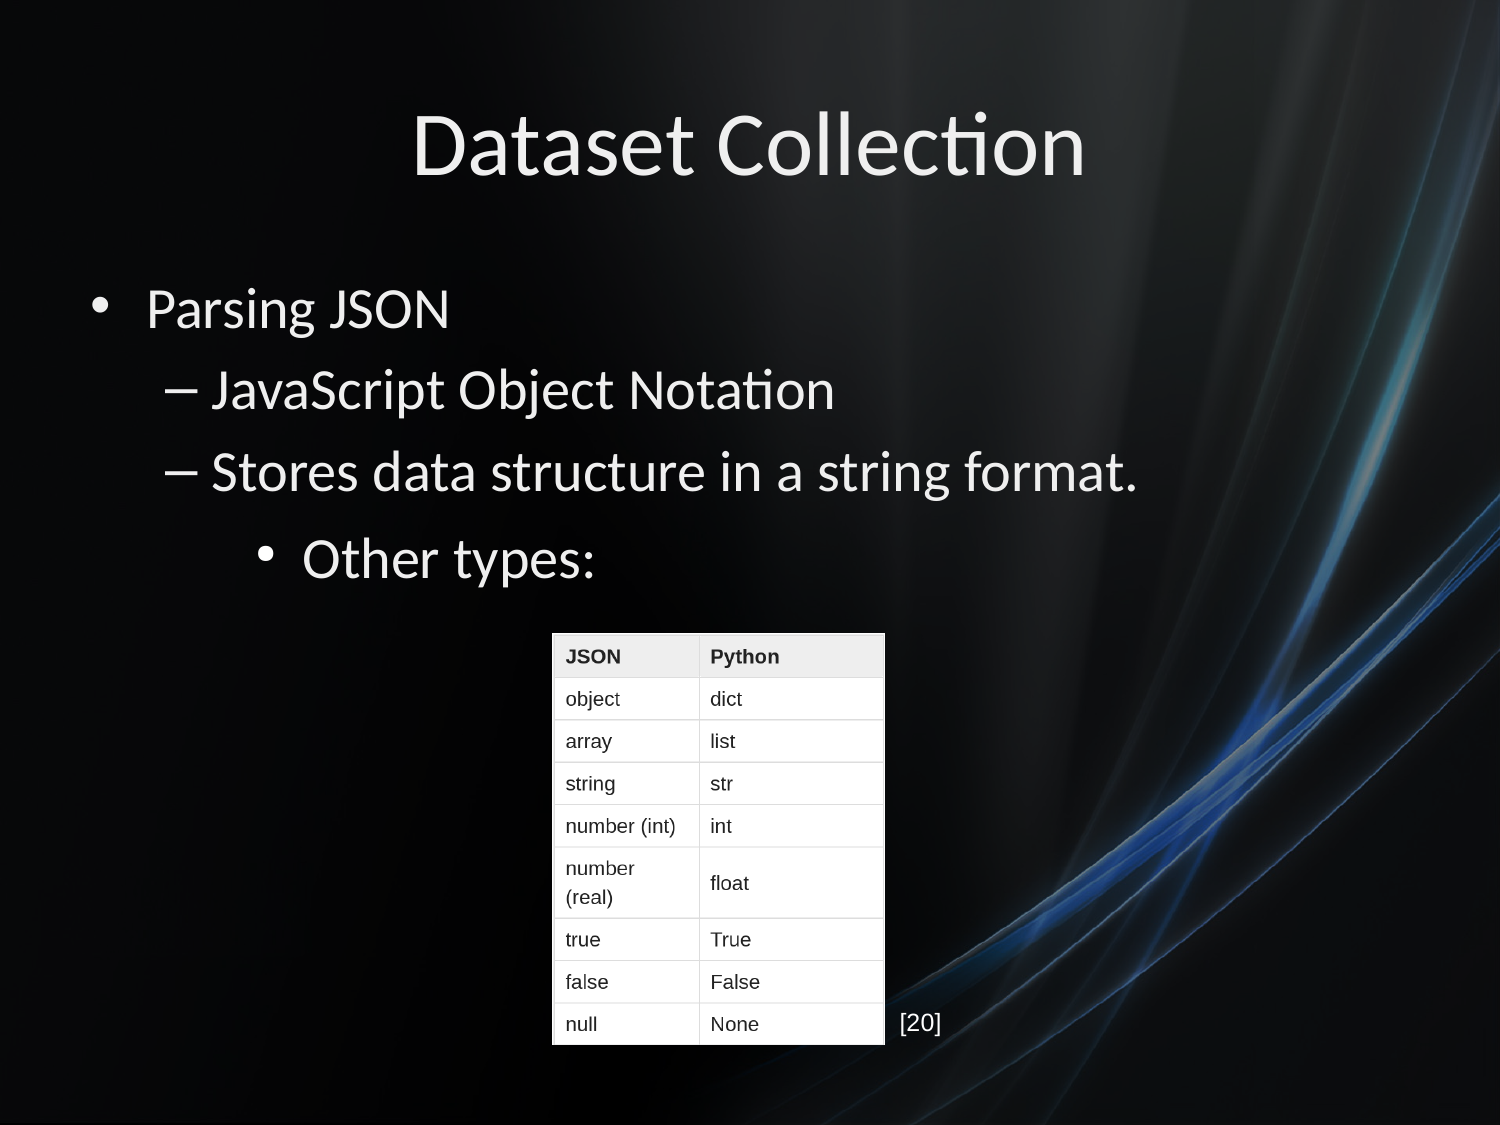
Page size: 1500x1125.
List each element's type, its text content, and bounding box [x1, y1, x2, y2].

title Dataset Collection [75, 45, 1425, 233]
text_box [20] [884, 1001, 971, 1045]
picture [0, 0, 1500, 1125]
list Parsing JSON JavaScript Object Notation Stores data structure in a string format. Other types: [75, 262, 1425, 1005]
